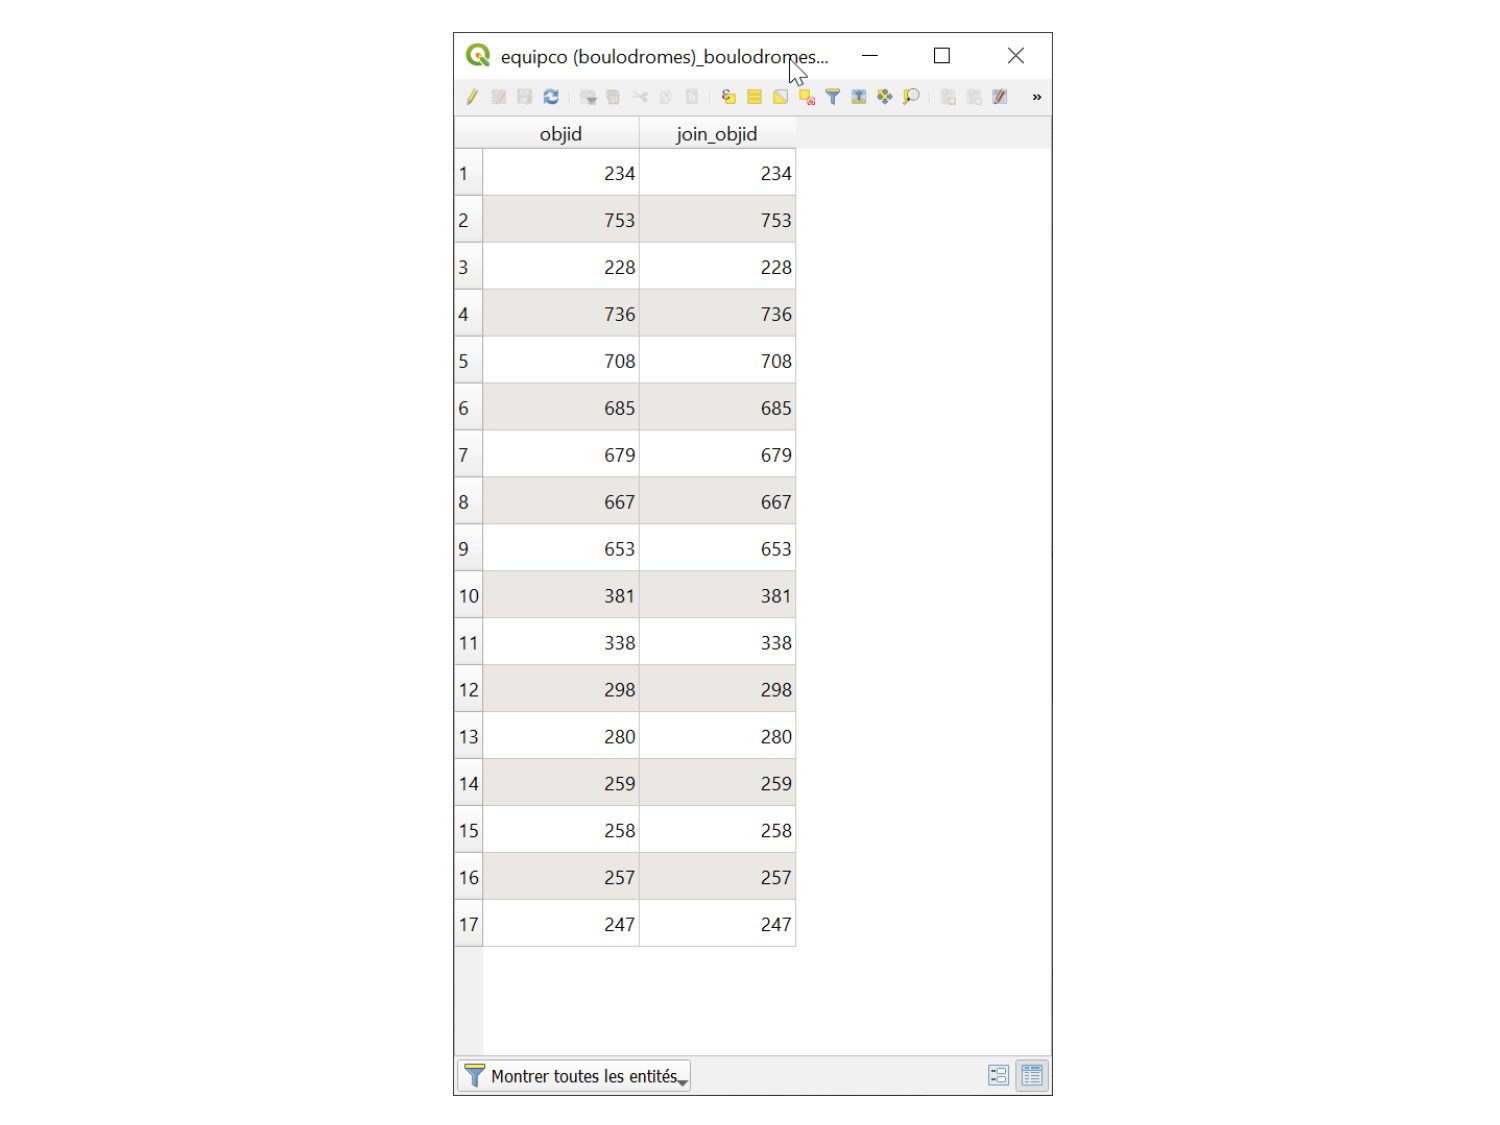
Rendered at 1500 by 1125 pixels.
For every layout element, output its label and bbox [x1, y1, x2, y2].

picture [453, 32, 1053, 1096]
